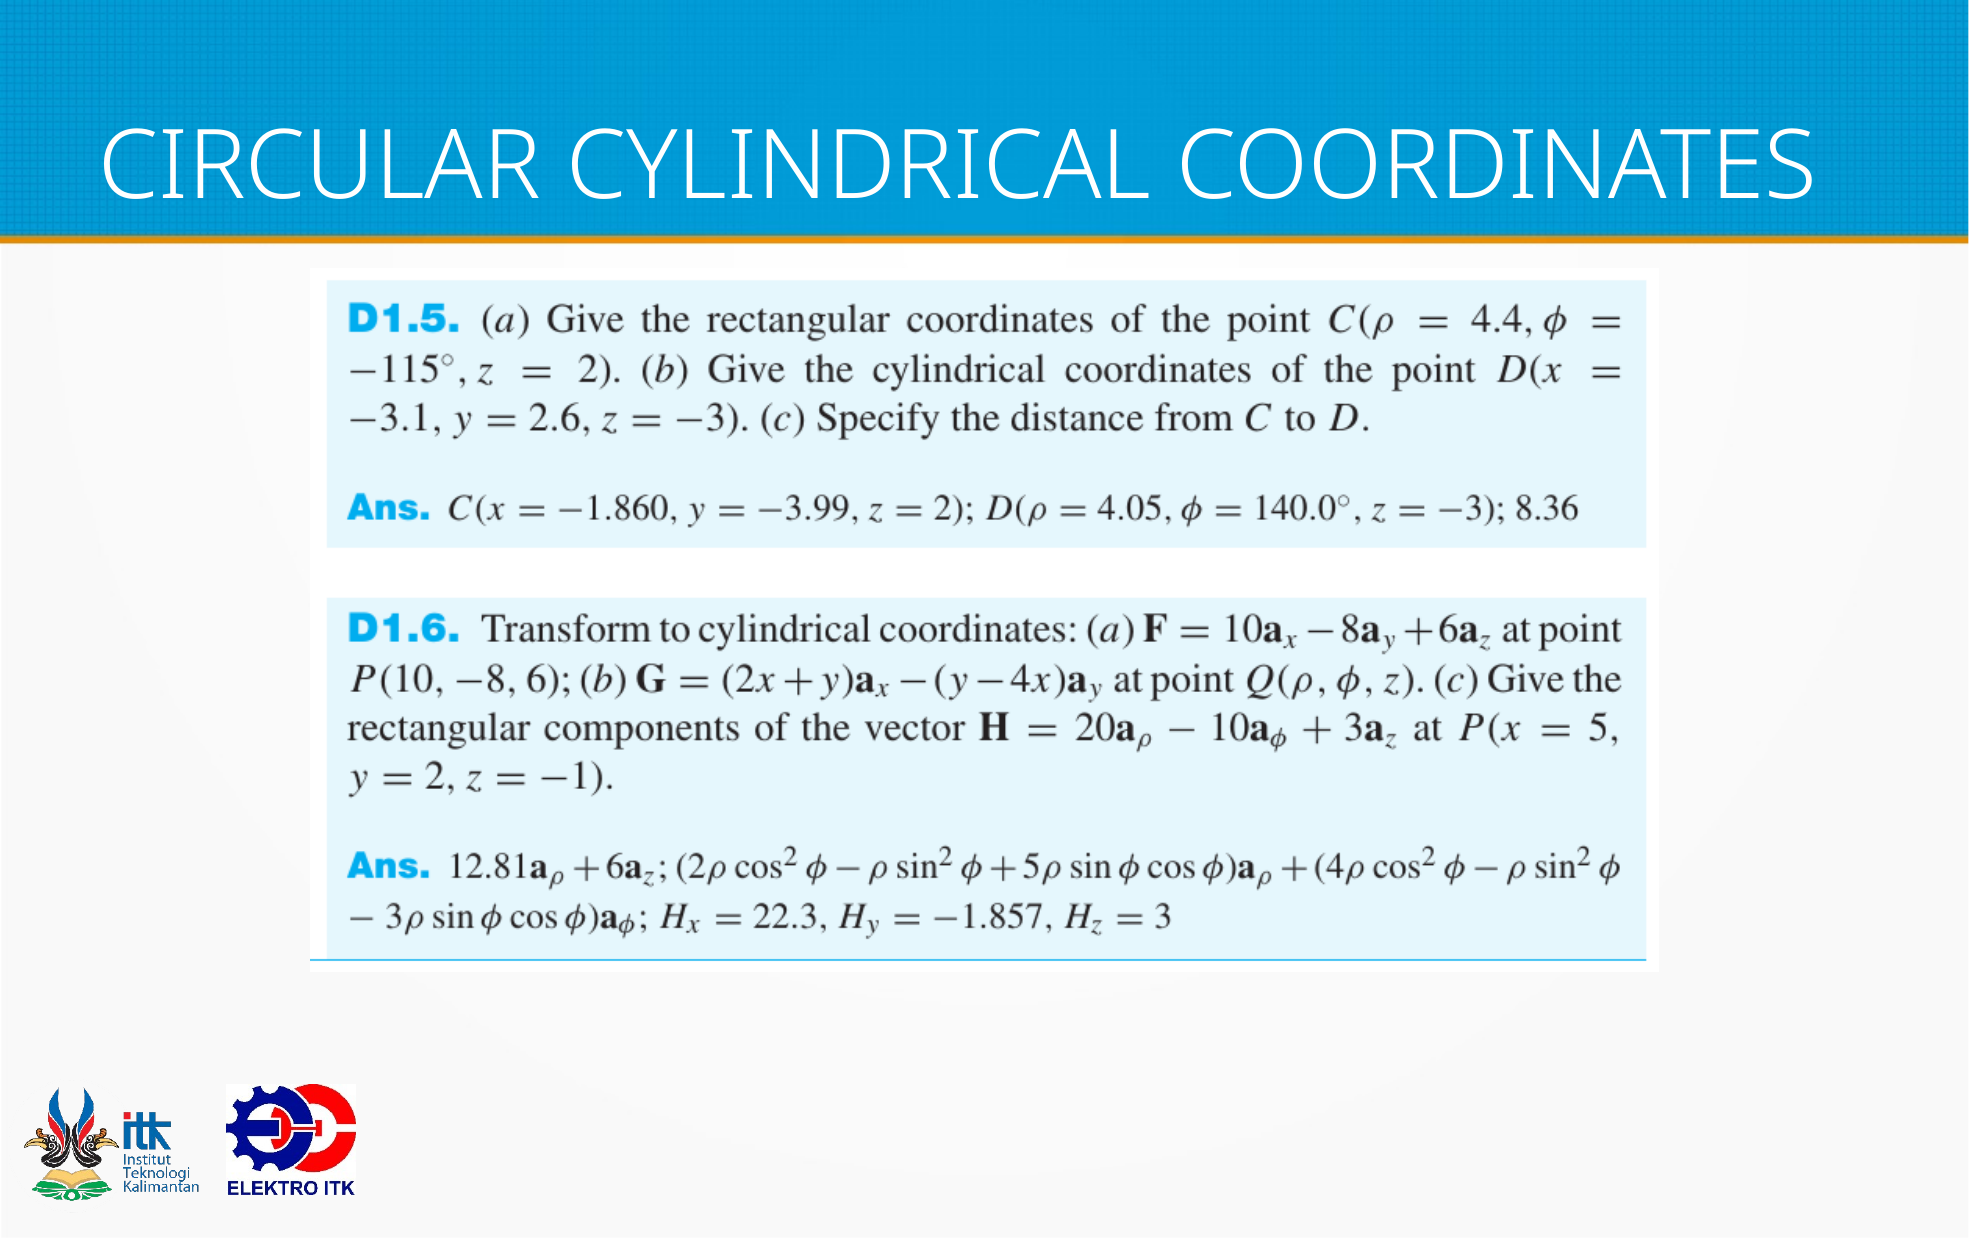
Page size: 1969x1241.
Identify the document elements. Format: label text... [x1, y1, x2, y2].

picture [0, 233, 1969, 1241]
title CIRCULAR CYLINDRICAL COORDINATES [98, 19, 1870, 227]
